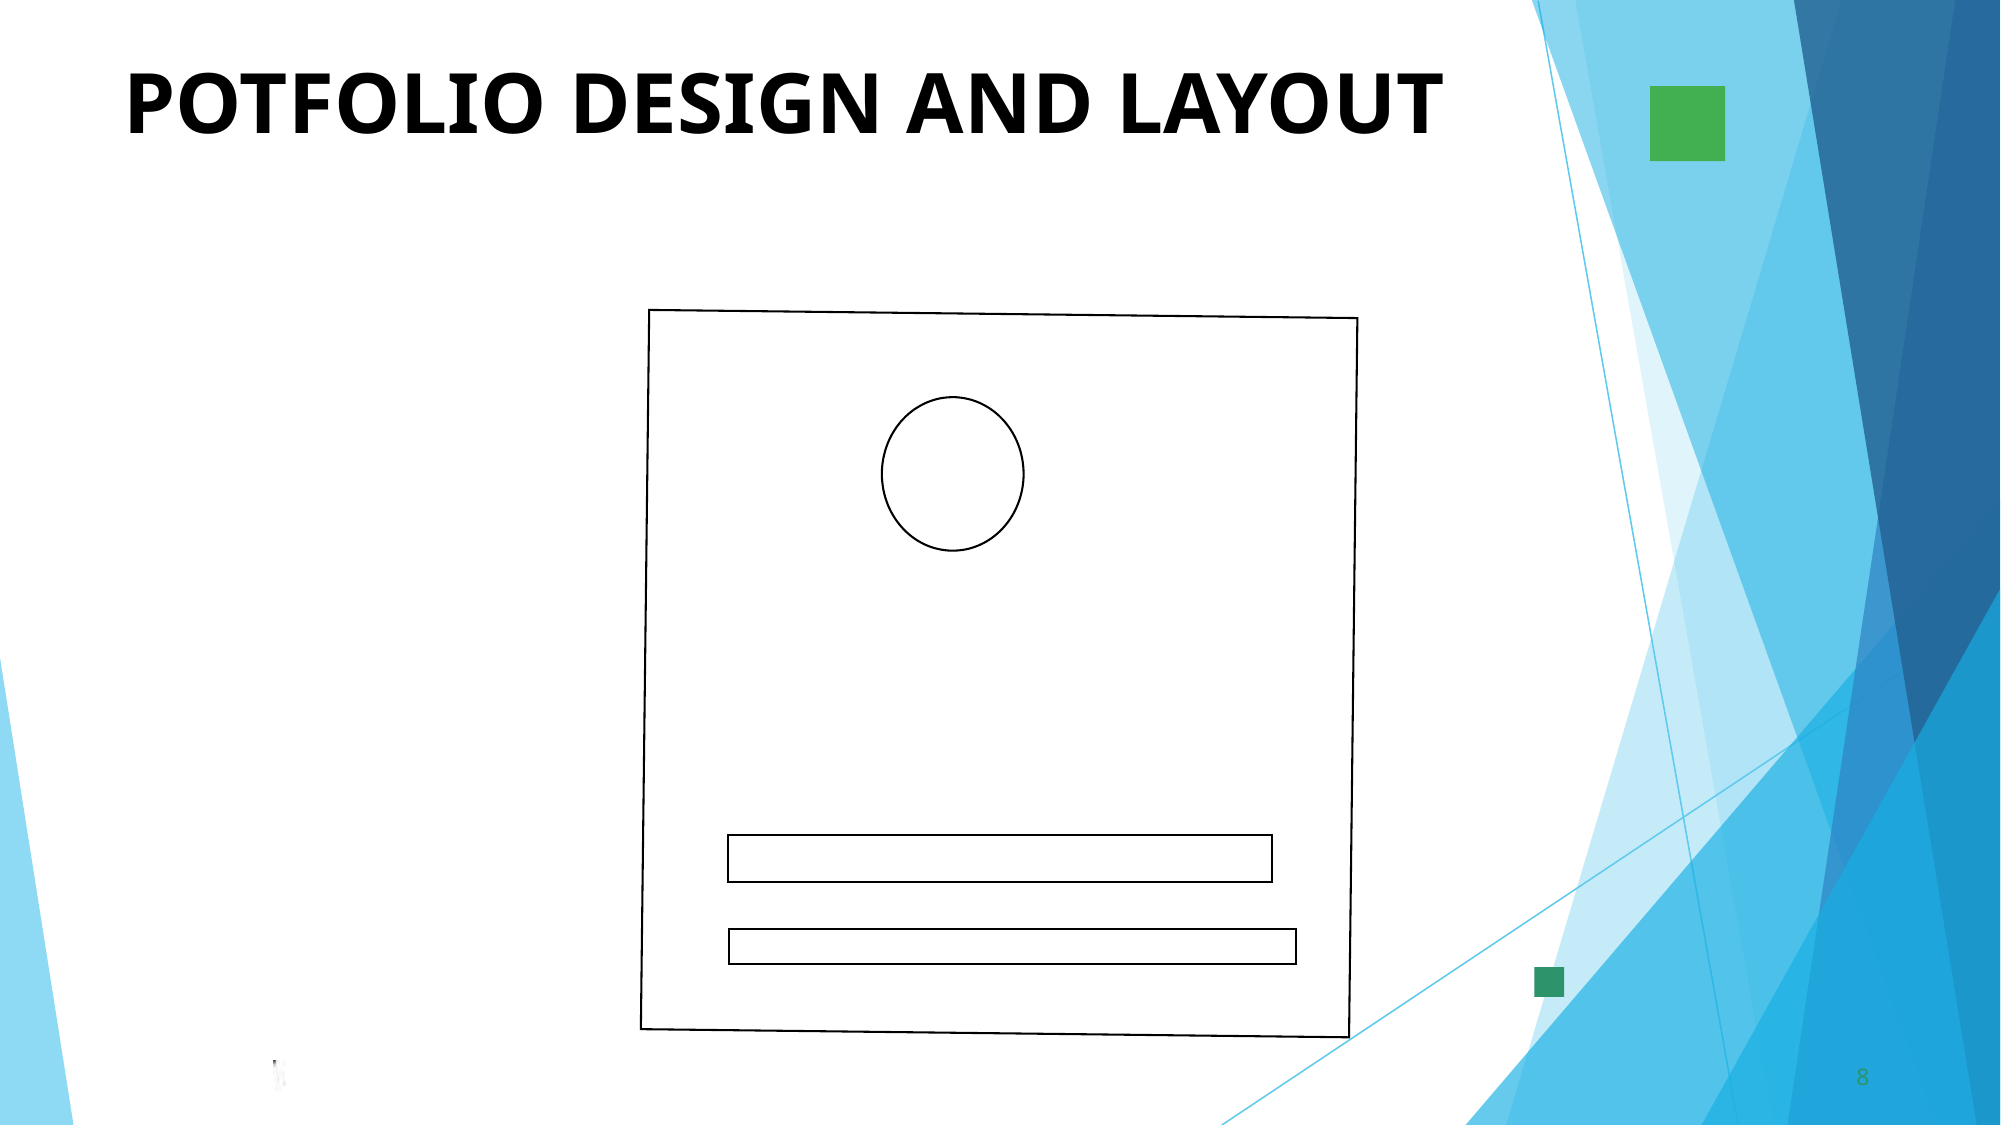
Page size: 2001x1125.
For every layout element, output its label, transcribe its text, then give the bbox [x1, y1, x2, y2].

text_box [640, 309, 1358, 1038]
text_box POTFOLIO DESIGN AND LAYOUT [121, 48, 1564, 150]
text_box [1534, 967, 1565, 997]
picture [273, 1060, 286, 1091]
text_box 8 [1850, 1062, 1887, 1094]
text_box [1650, 86, 1726, 162]
